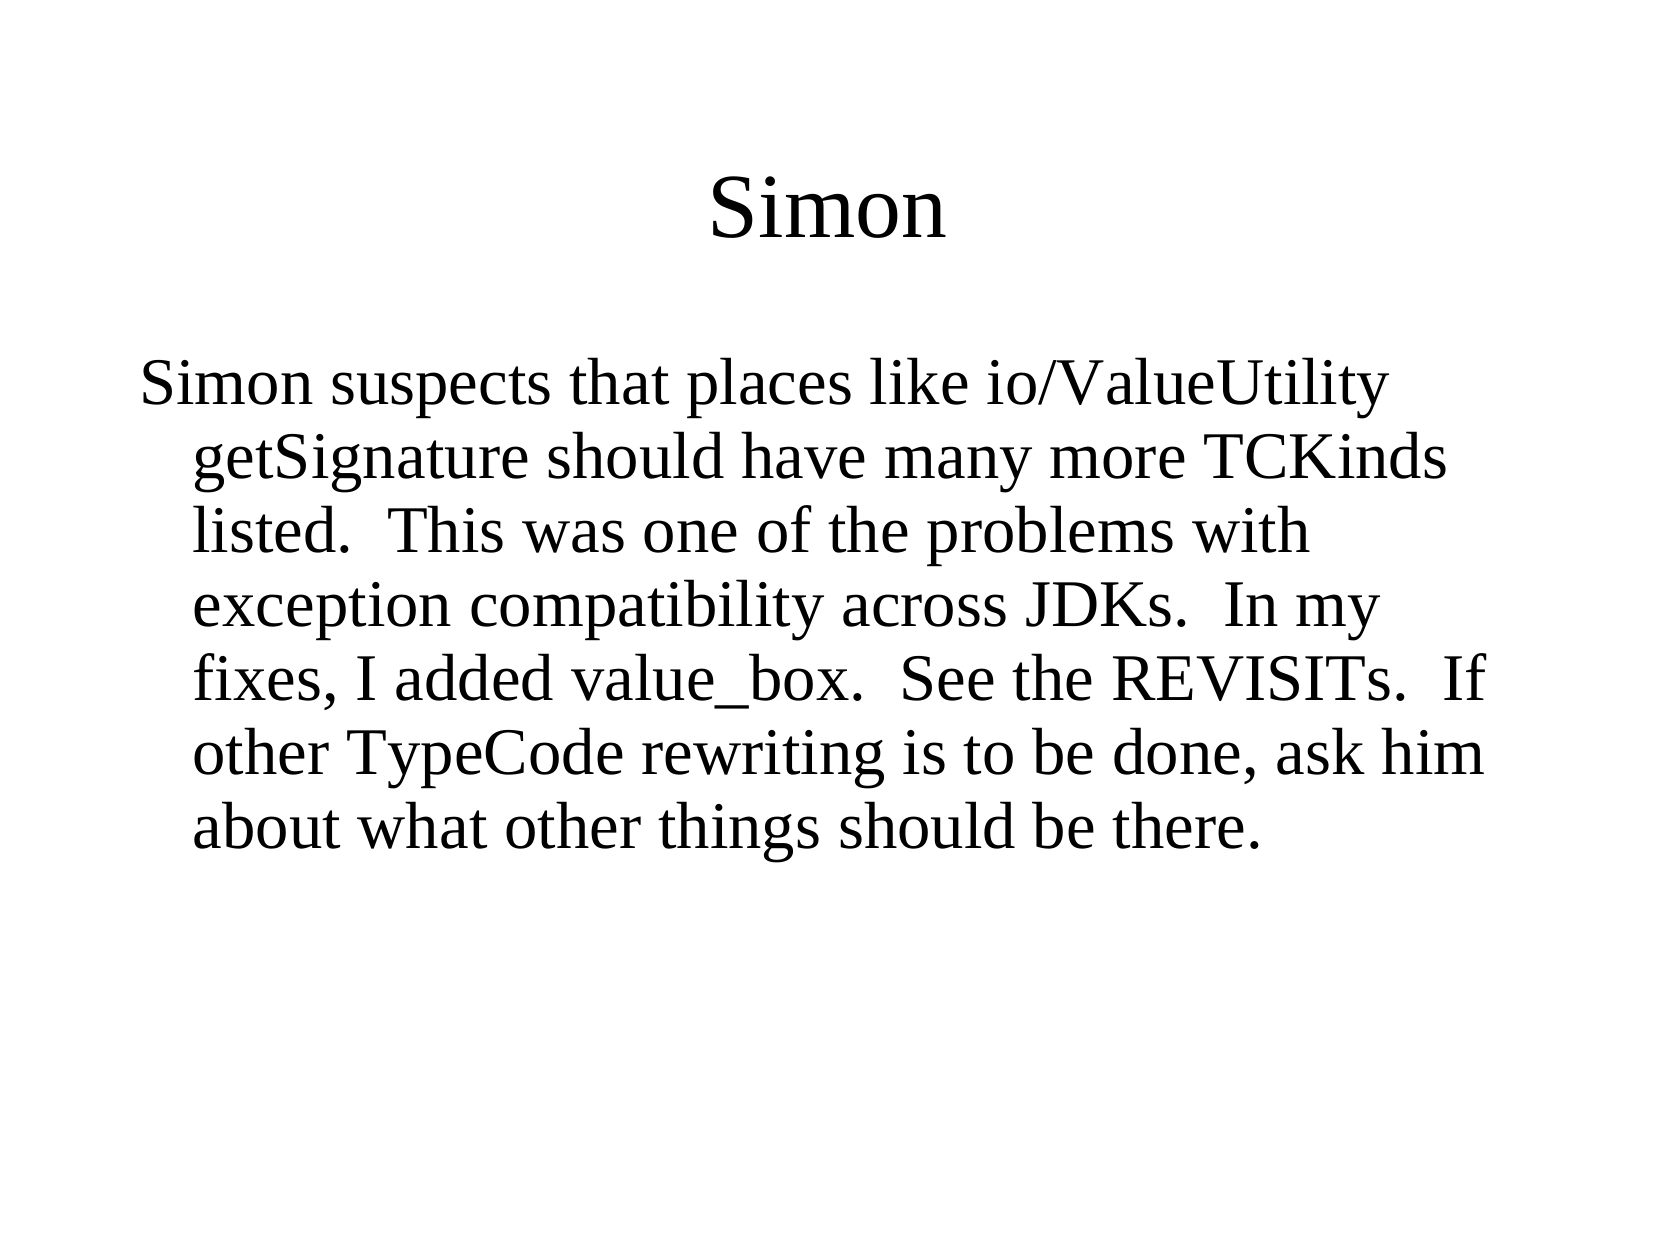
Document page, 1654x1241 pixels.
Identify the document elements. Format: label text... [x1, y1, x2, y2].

list Simon suspects that places like io/ValueUtility getSignature should have many more TCKinds listed. This was one of the problems with exception compatibility across JDKs. In my fixes, I added value_box. See the REVISITs. If other TypeCode rewriting is to be done, ask him about what other things should be there. [121, 344, 1534, 1127]
title Simon [121, 102, 1534, 311]
